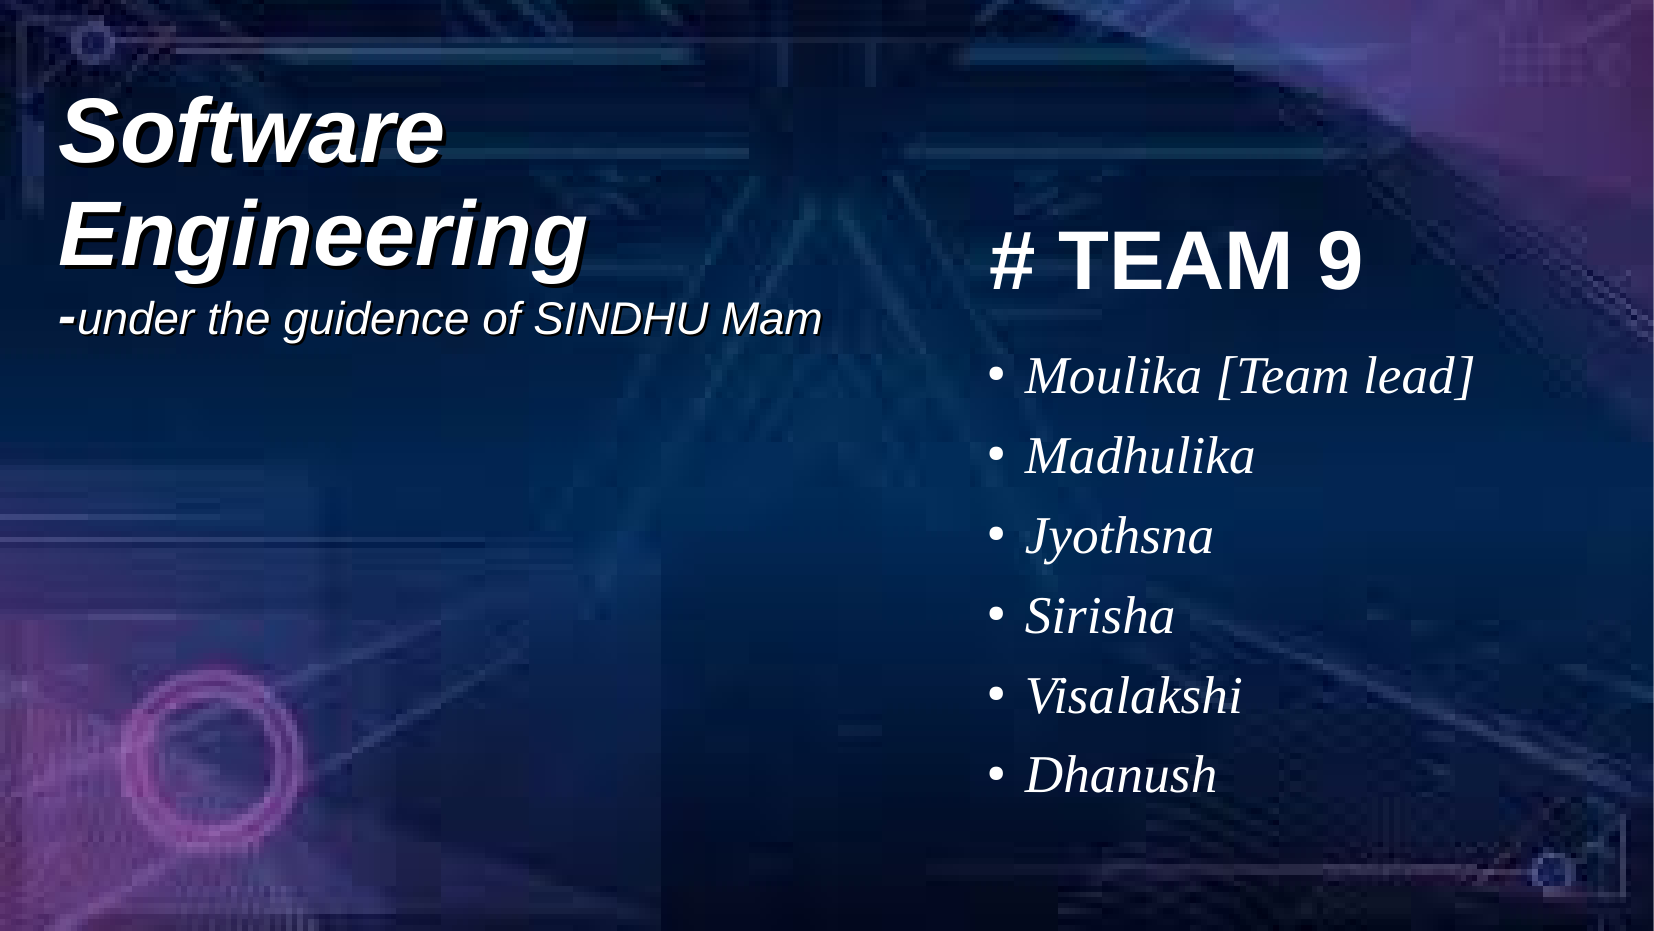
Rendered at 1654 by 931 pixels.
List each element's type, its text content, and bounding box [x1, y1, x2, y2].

text_box # TEAM 9 [974, 206, 1625, 315]
title Software Engineering -under the guidence of SINDHU Mam [59, 79, 1548, 346]
picture [0, 0, 1654, 931]
list Moulika [Team lead] Madhulika Jyothsna Sirisha Visalakshi Dhanush [974, 265, 1654, 806]
